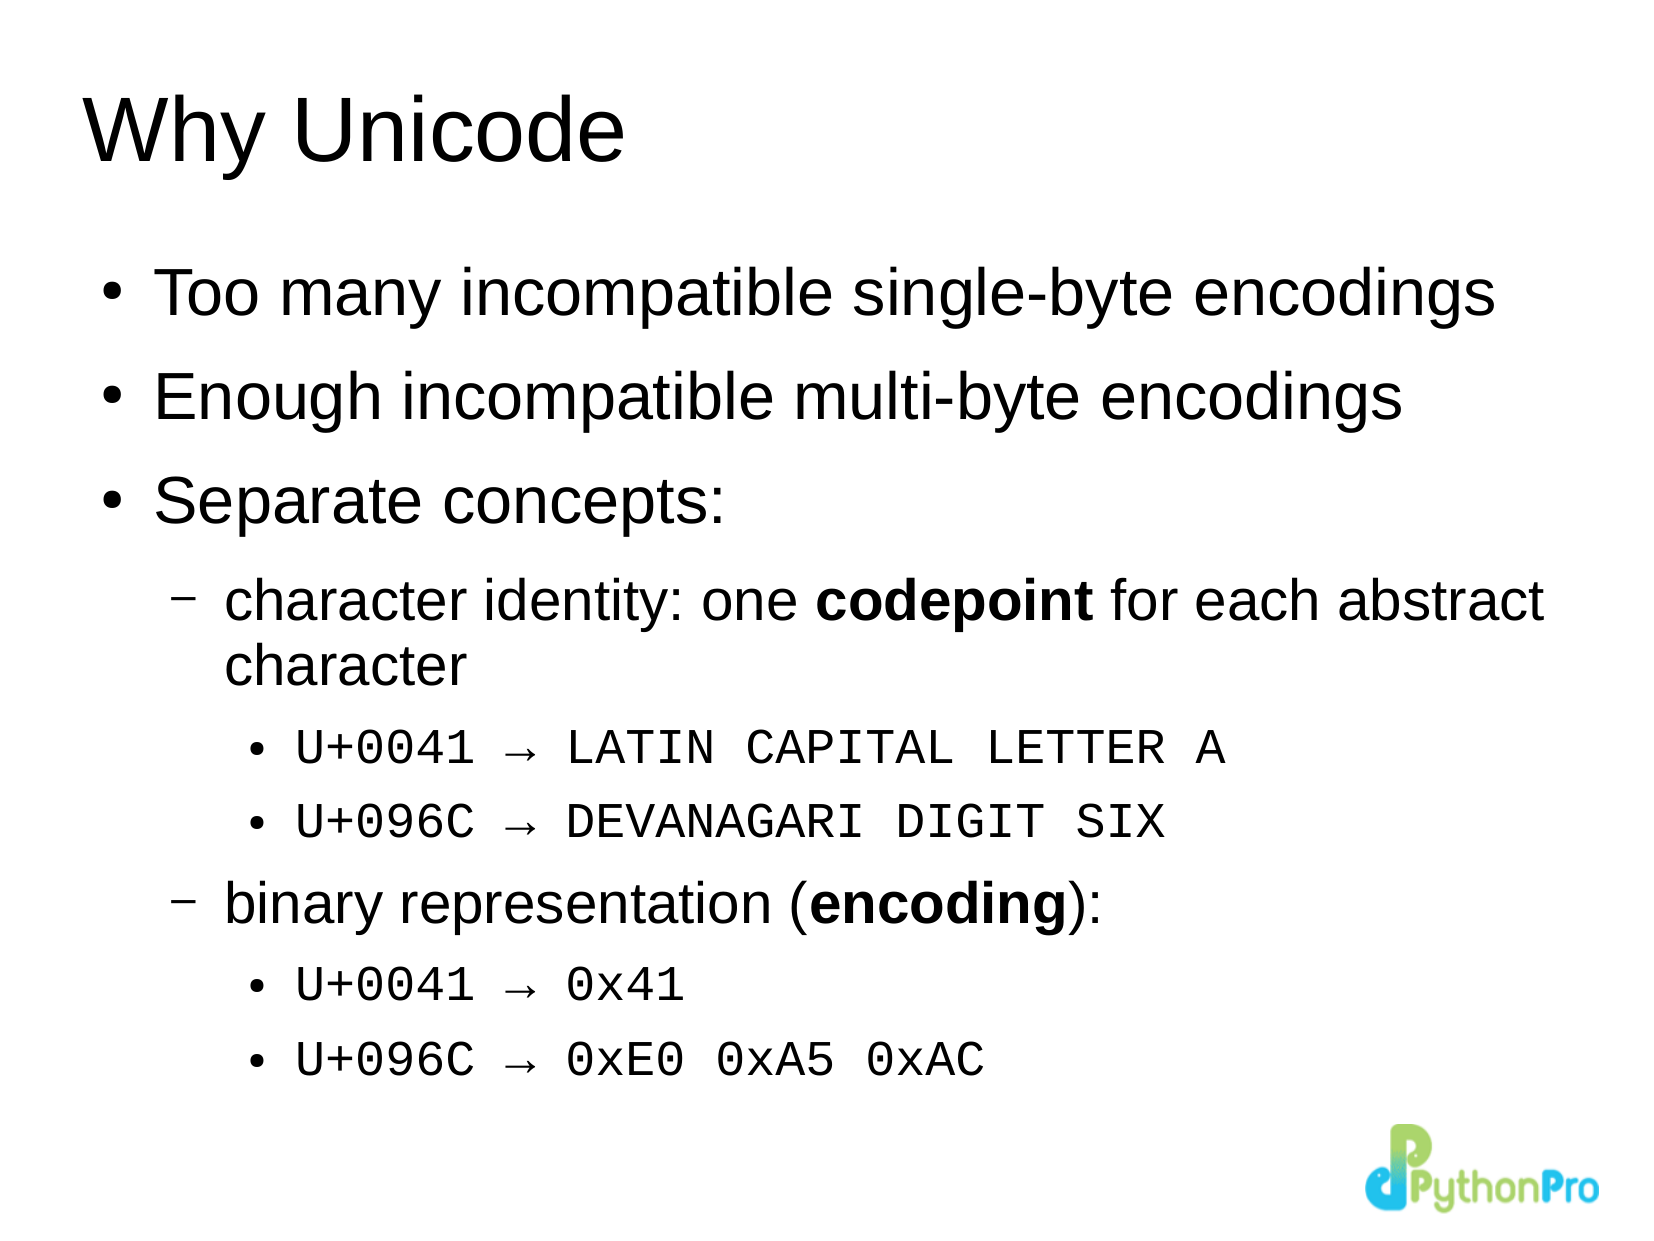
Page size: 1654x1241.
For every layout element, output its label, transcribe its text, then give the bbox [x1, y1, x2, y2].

title Why Unicode [82, 49, 1571, 211]
picture [1365, 1124, 1599, 1214]
list Too many incompatible single-byte encodings Enough incompatible multi-byte encodings Separate concepts: character identity: one codepoint for each abstract character U+0041 → LATIN CAPITAL LETTER A U+096C → DEVANAGARI DIGIT SIX binary representation (encoding): U+0041 → 0x41 U+096C → 0xE0 0xA5 0xAC [82, 255, 1571, 1130]
